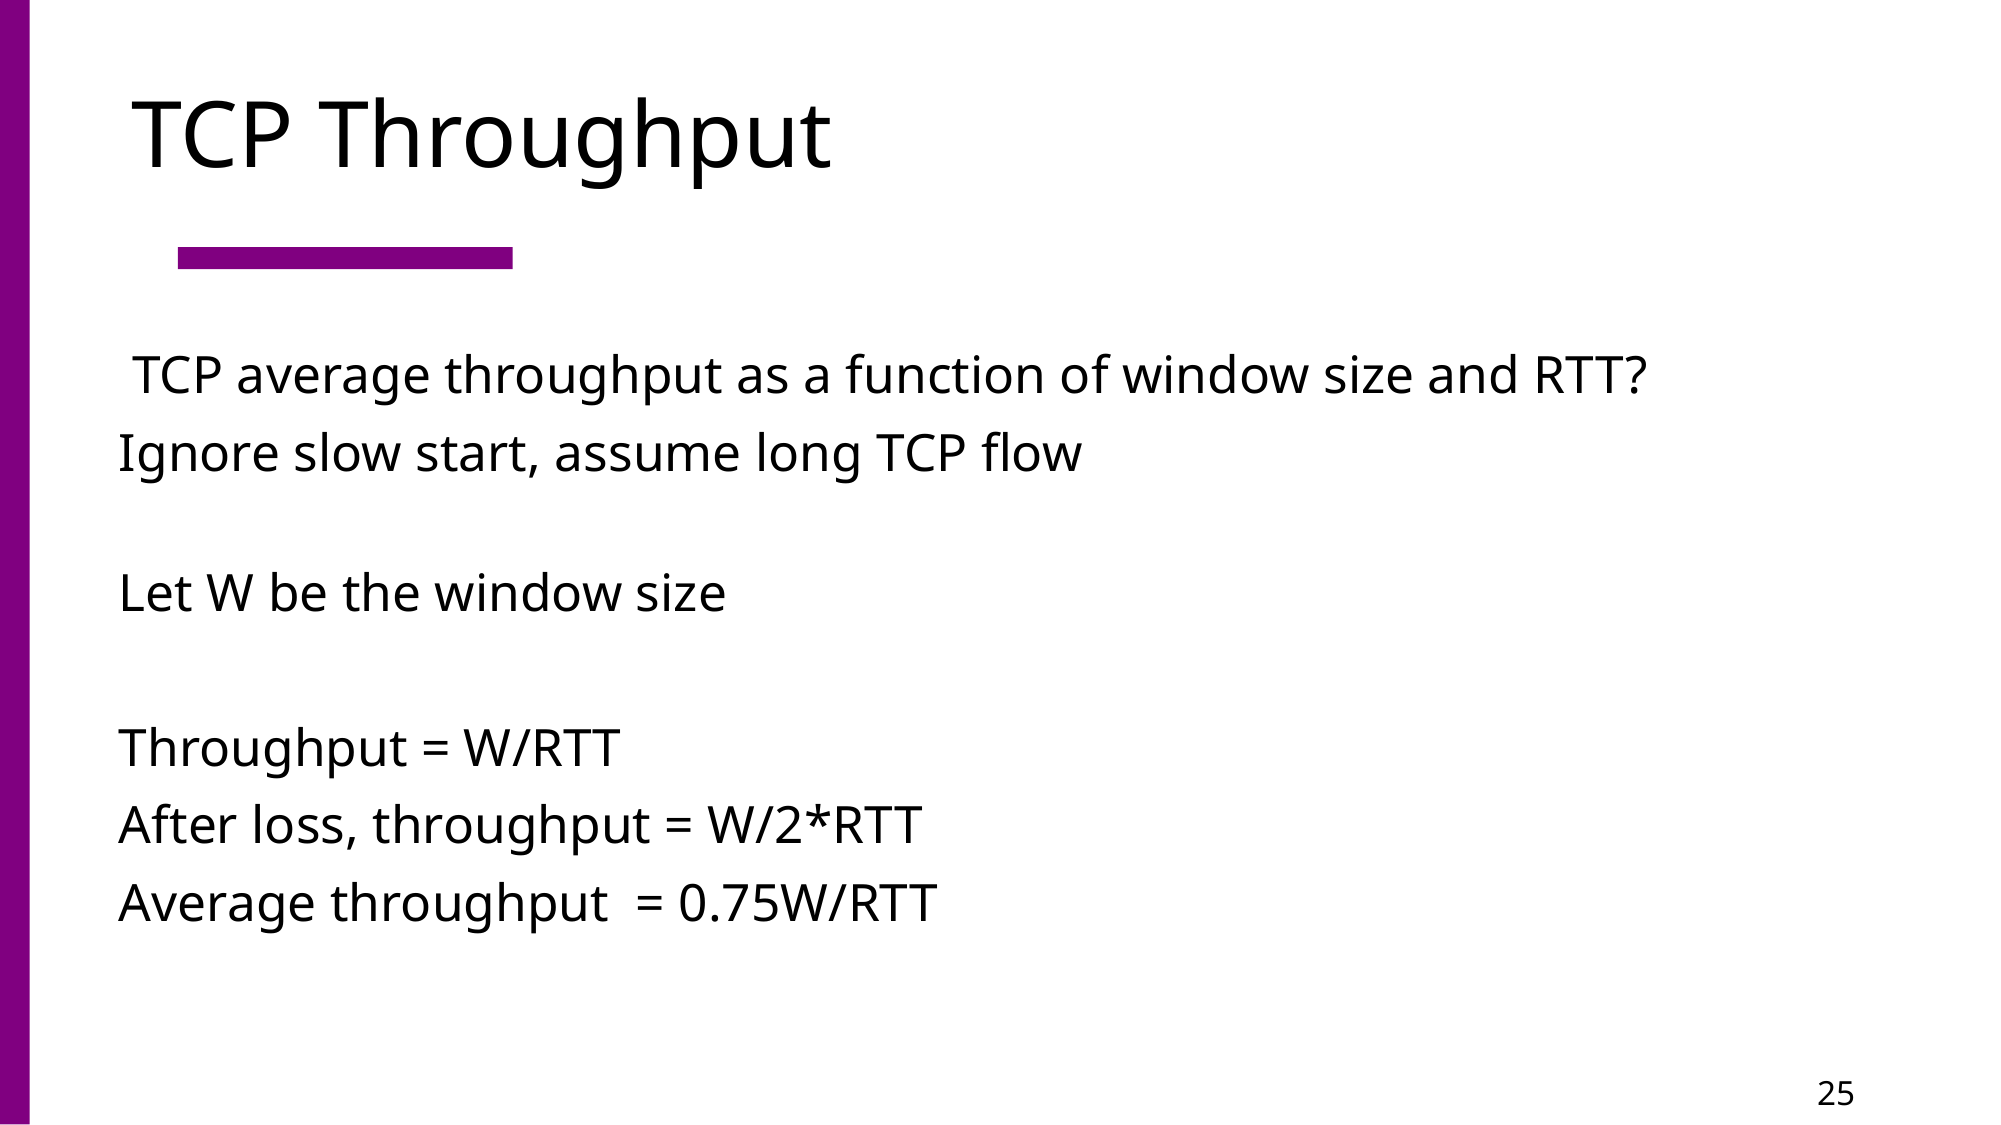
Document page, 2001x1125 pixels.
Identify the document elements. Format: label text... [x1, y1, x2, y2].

title TCP Throughput [116, 37, 1817, 225]
list TCP average throughput as a function of window size and RTT? Ignore slow start, assume long TCP flow Let W be the window size Throughput = W/RTT After loss, throughput = W/2*RTT Average throughput = 0.75W/RTT [103, 334, 1981, 946]
